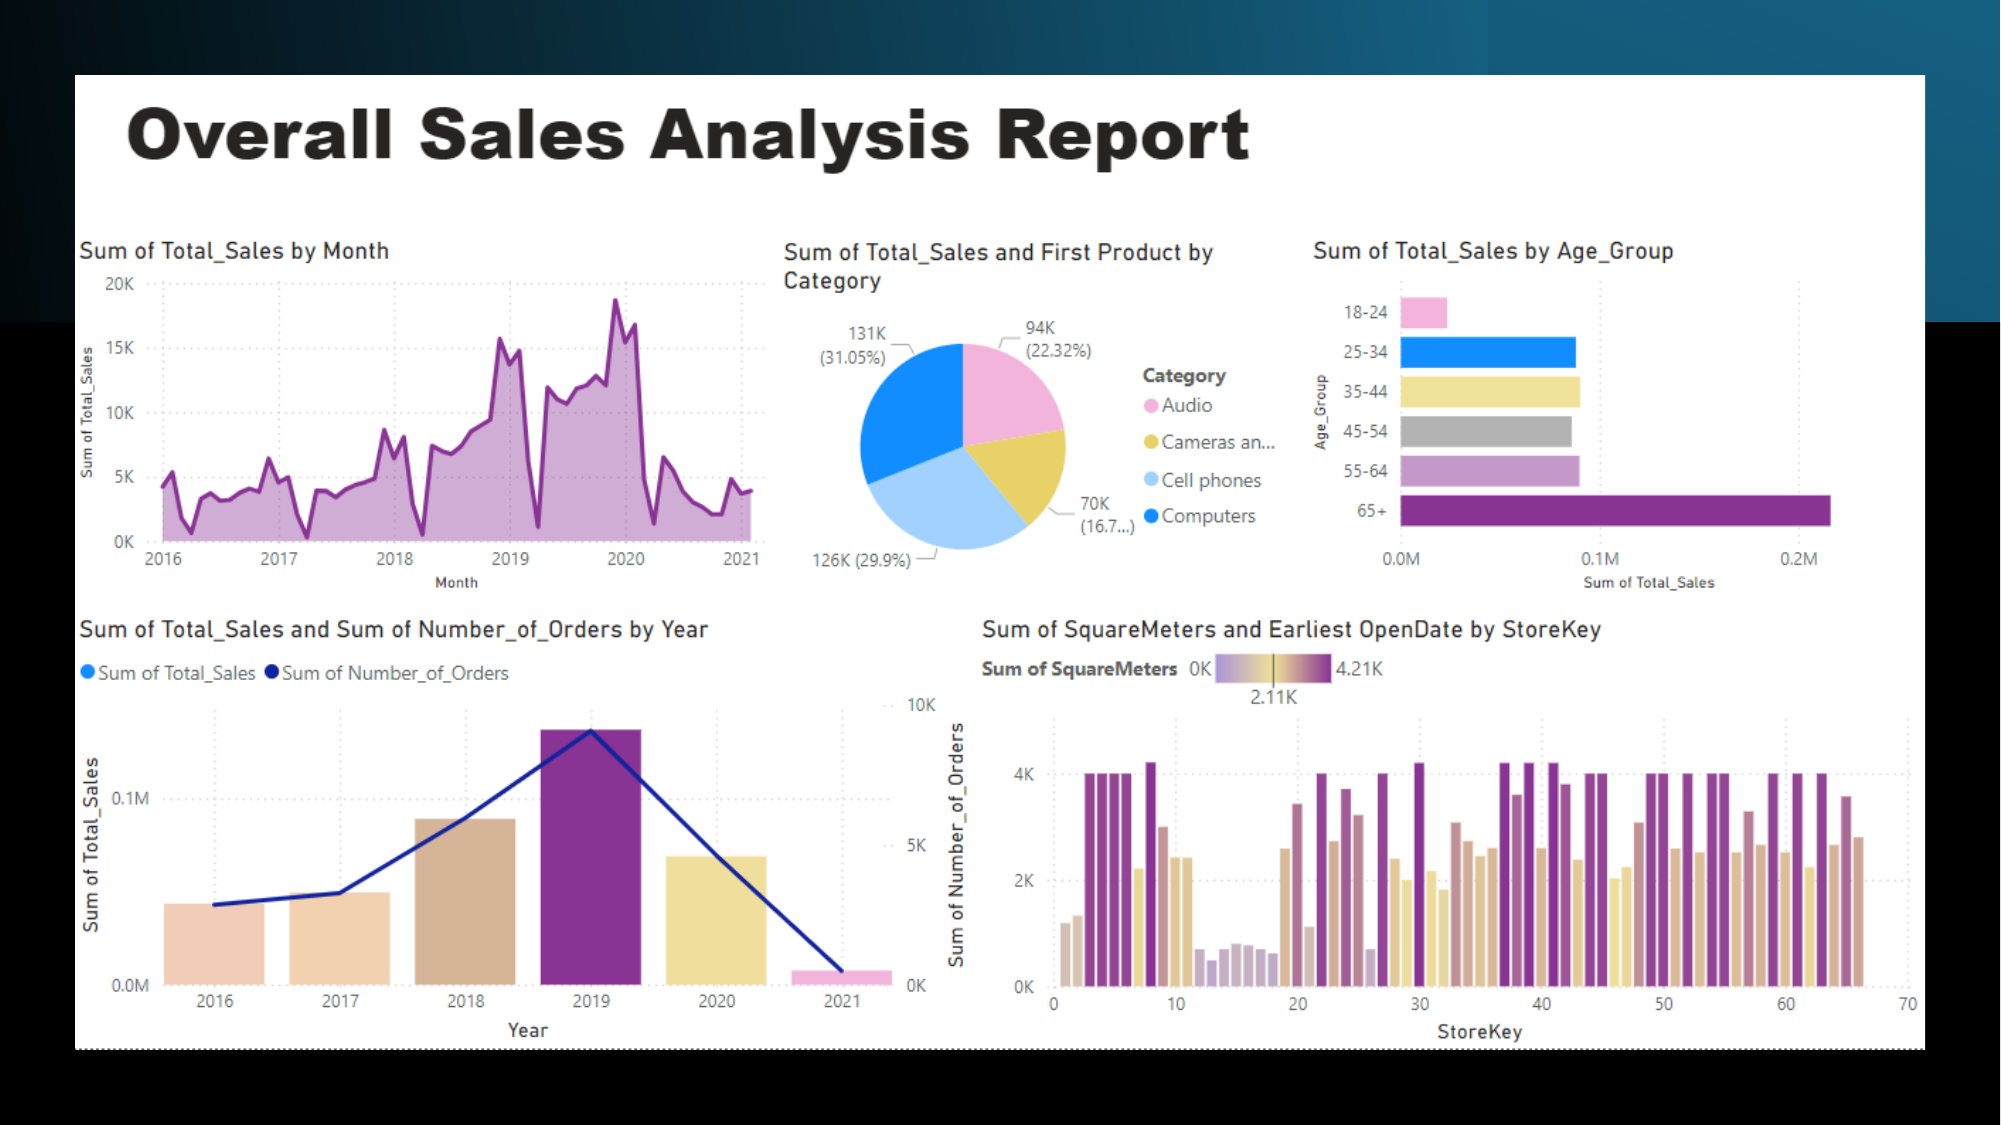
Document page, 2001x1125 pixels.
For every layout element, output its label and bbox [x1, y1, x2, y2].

picture [75, 75, 1926, 1051]
text_box [0, 0, 2000, 1125]
